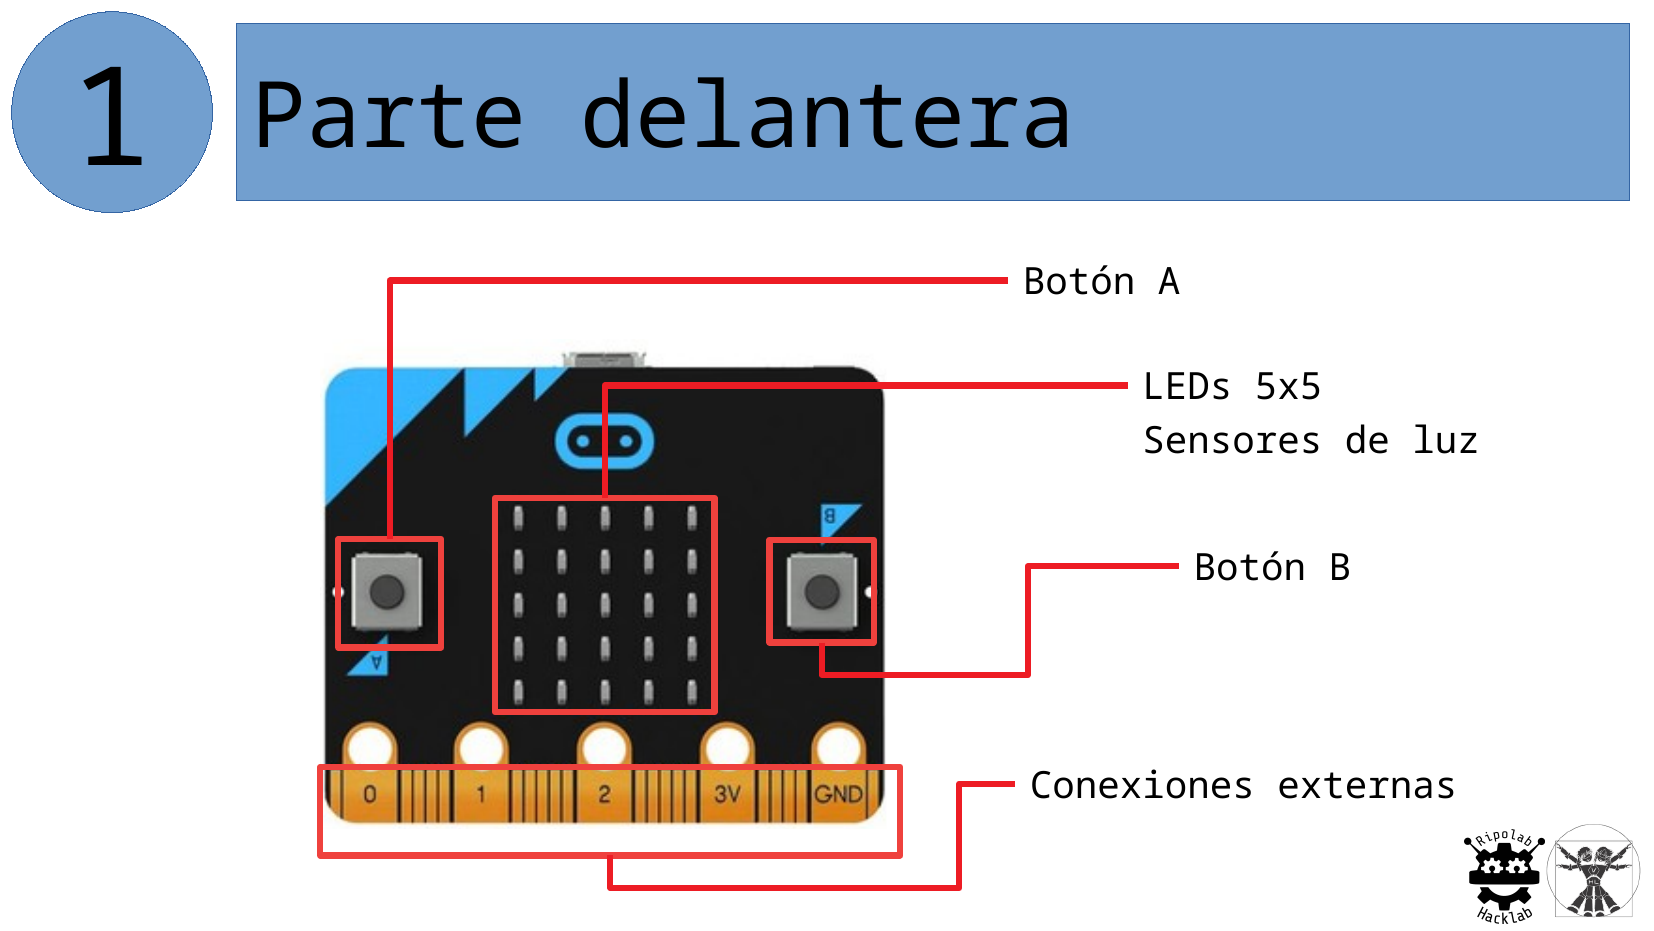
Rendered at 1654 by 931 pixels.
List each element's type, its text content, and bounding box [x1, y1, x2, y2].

text_box Botón B [1178, 533, 1472, 597]
text_box Sensores de luz [1127, 405, 1654, 470]
text_box Botón A [1008, 247, 1301, 312]
text_box LEDs 5x5 [1127, 352, 1501, 405]
text_box Conexiones externas [1014, 750, 1473, 815]
text_box Parte delantera [236, 23, 1630, 201]
picture [341, 542, 438, 644]
picture [323, 770, 887, 829]
picture [1464, 820, 1642, 924]
picture [320, 339, 887, 764]
picture [773, 543, 871, 639]
picture [498, 501, 711, 709]
text_box 1 [11, 11, 213, 213]
